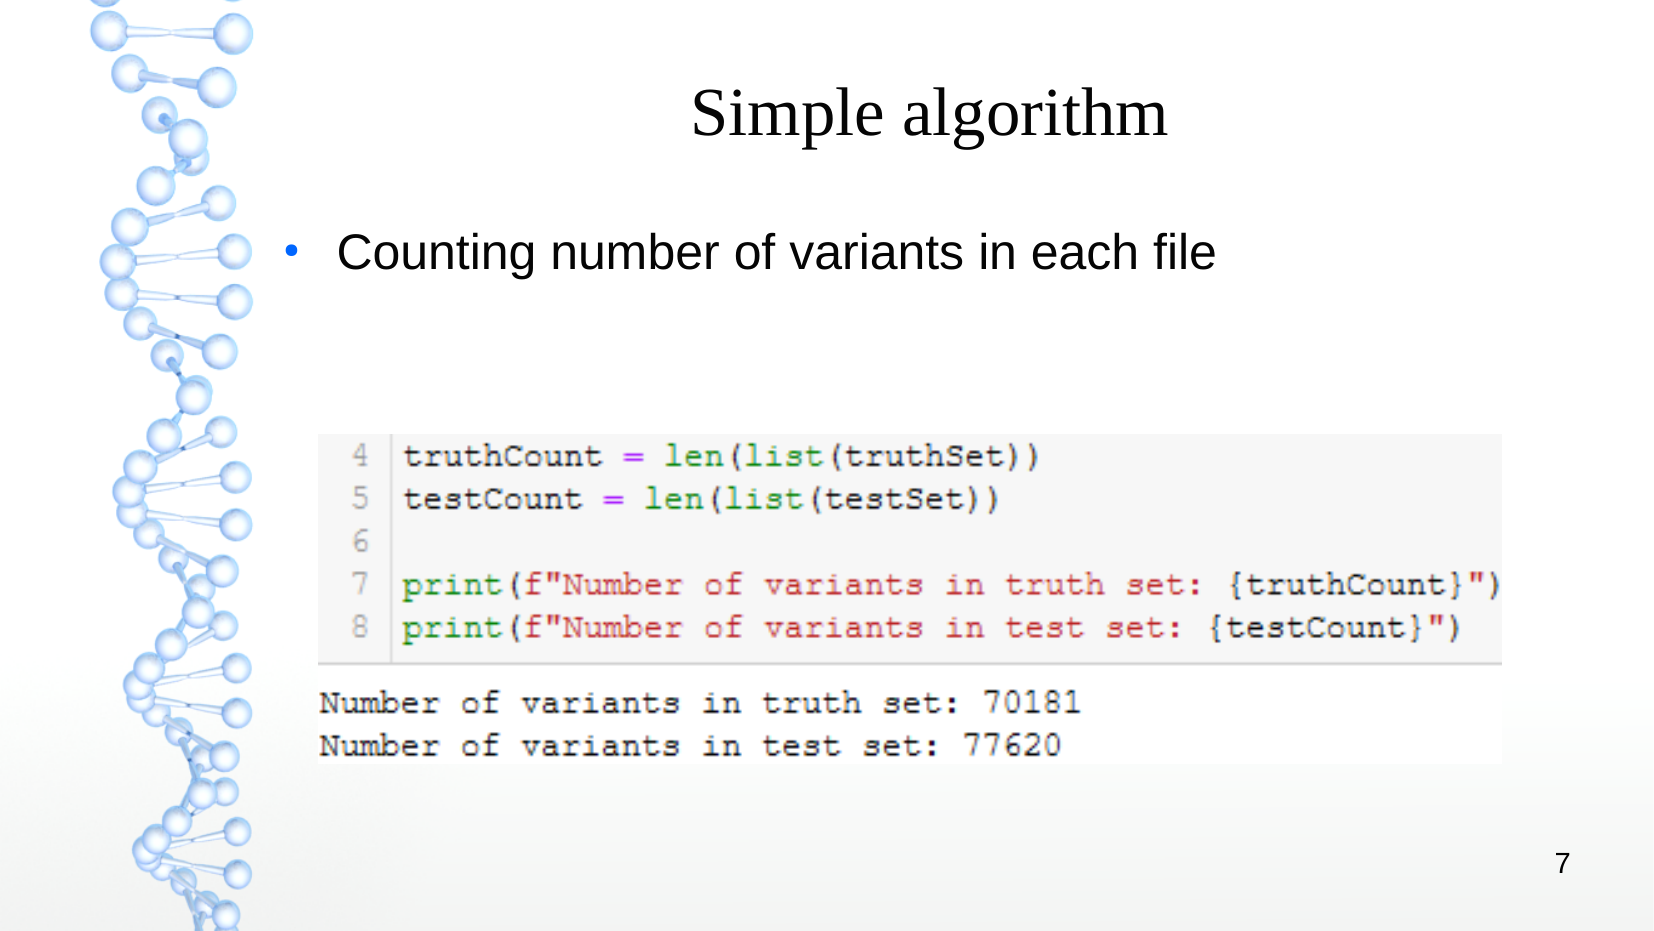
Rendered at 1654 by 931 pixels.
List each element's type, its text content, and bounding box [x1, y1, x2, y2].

list Counting number of variants in each file [265, 224, 1595, 482]
picture [0, 0, 1654, 931]
title Simple algorithm [265, 35, 1595, 189]
